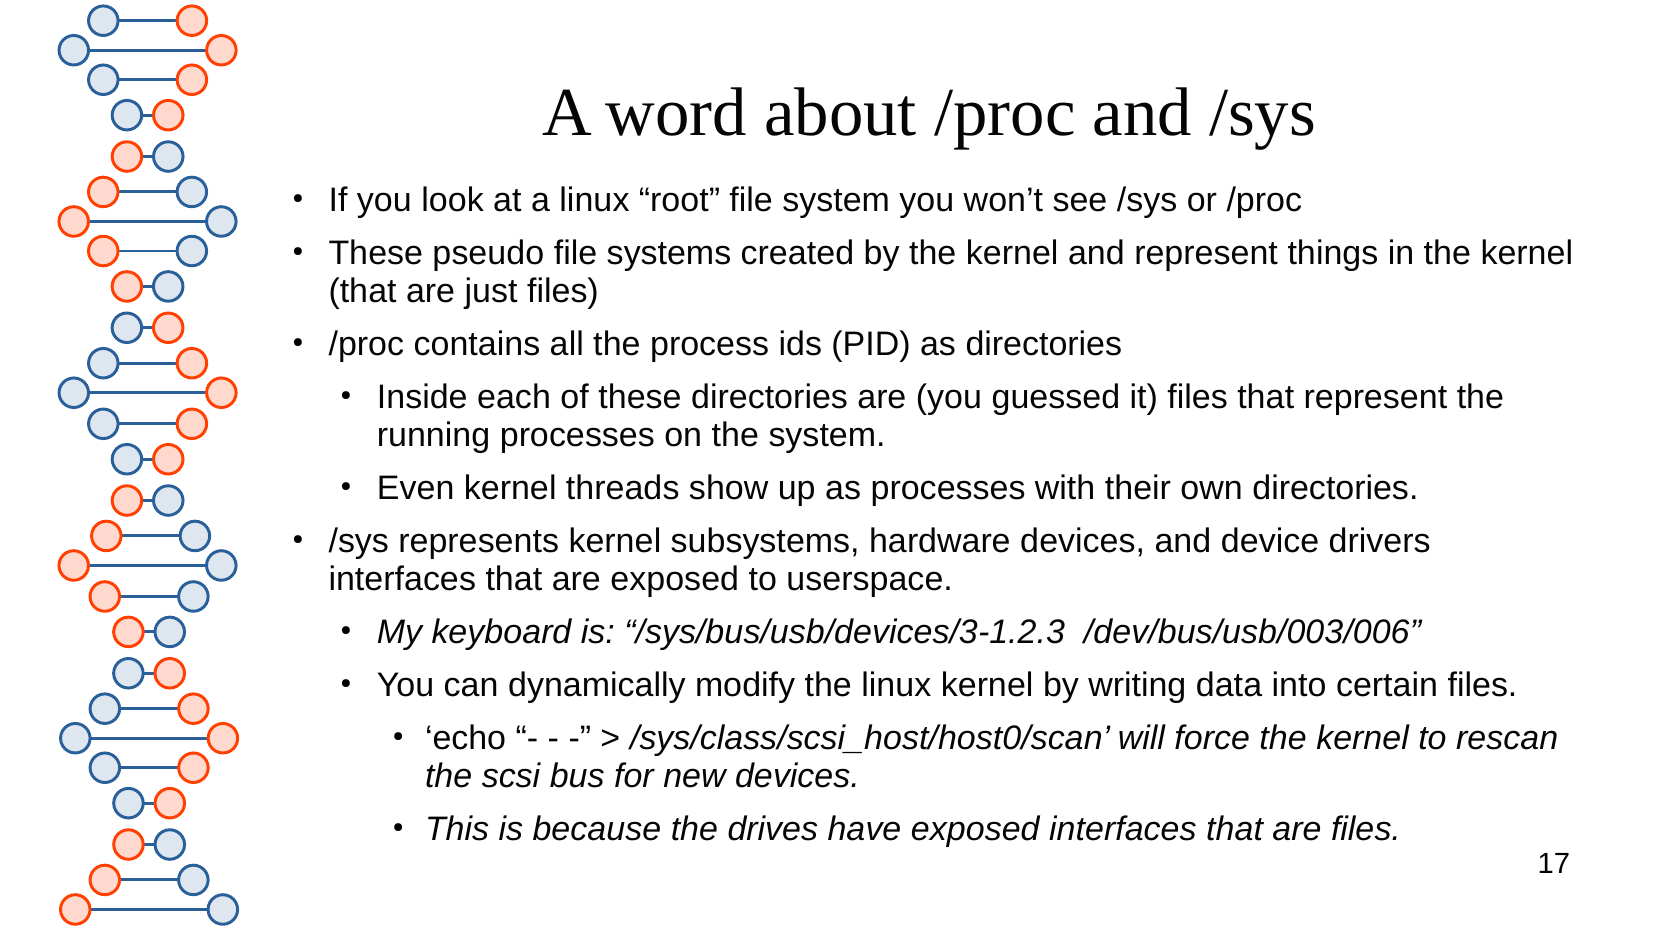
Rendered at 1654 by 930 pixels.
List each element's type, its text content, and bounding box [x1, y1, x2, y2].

text_box If you look at a linux “root” file system you won’t see /sys or /proc These pseudo file systems created by the kernel and represent things in the kernel (that are just files) /proc contains all the process ids (PID) as directories Inside each of these directories are (you guessed it) files that represent the running processes on the system. Even kernel threads show up as processes with their own directories. /sys represents kernel subsystems, hardware devices, and device drivers interfaces that are exposed to userspace. My keyboard is: “/sys/bus/usb/devices/3-1.2.3 /dev/bus/usb/003/006” You can dynamically modify the linux kernel by writing data into certain files. ‘echo “- - -” > /sys/class/scsi_host/host0/scan’ will force the kernel to rescan the scsi bus for new devices. This is because the drives have exposed interfaces that are files. [265, 173, 1594, 863]
title A word about /proc and /sys [265, 35, 1594, 173]
